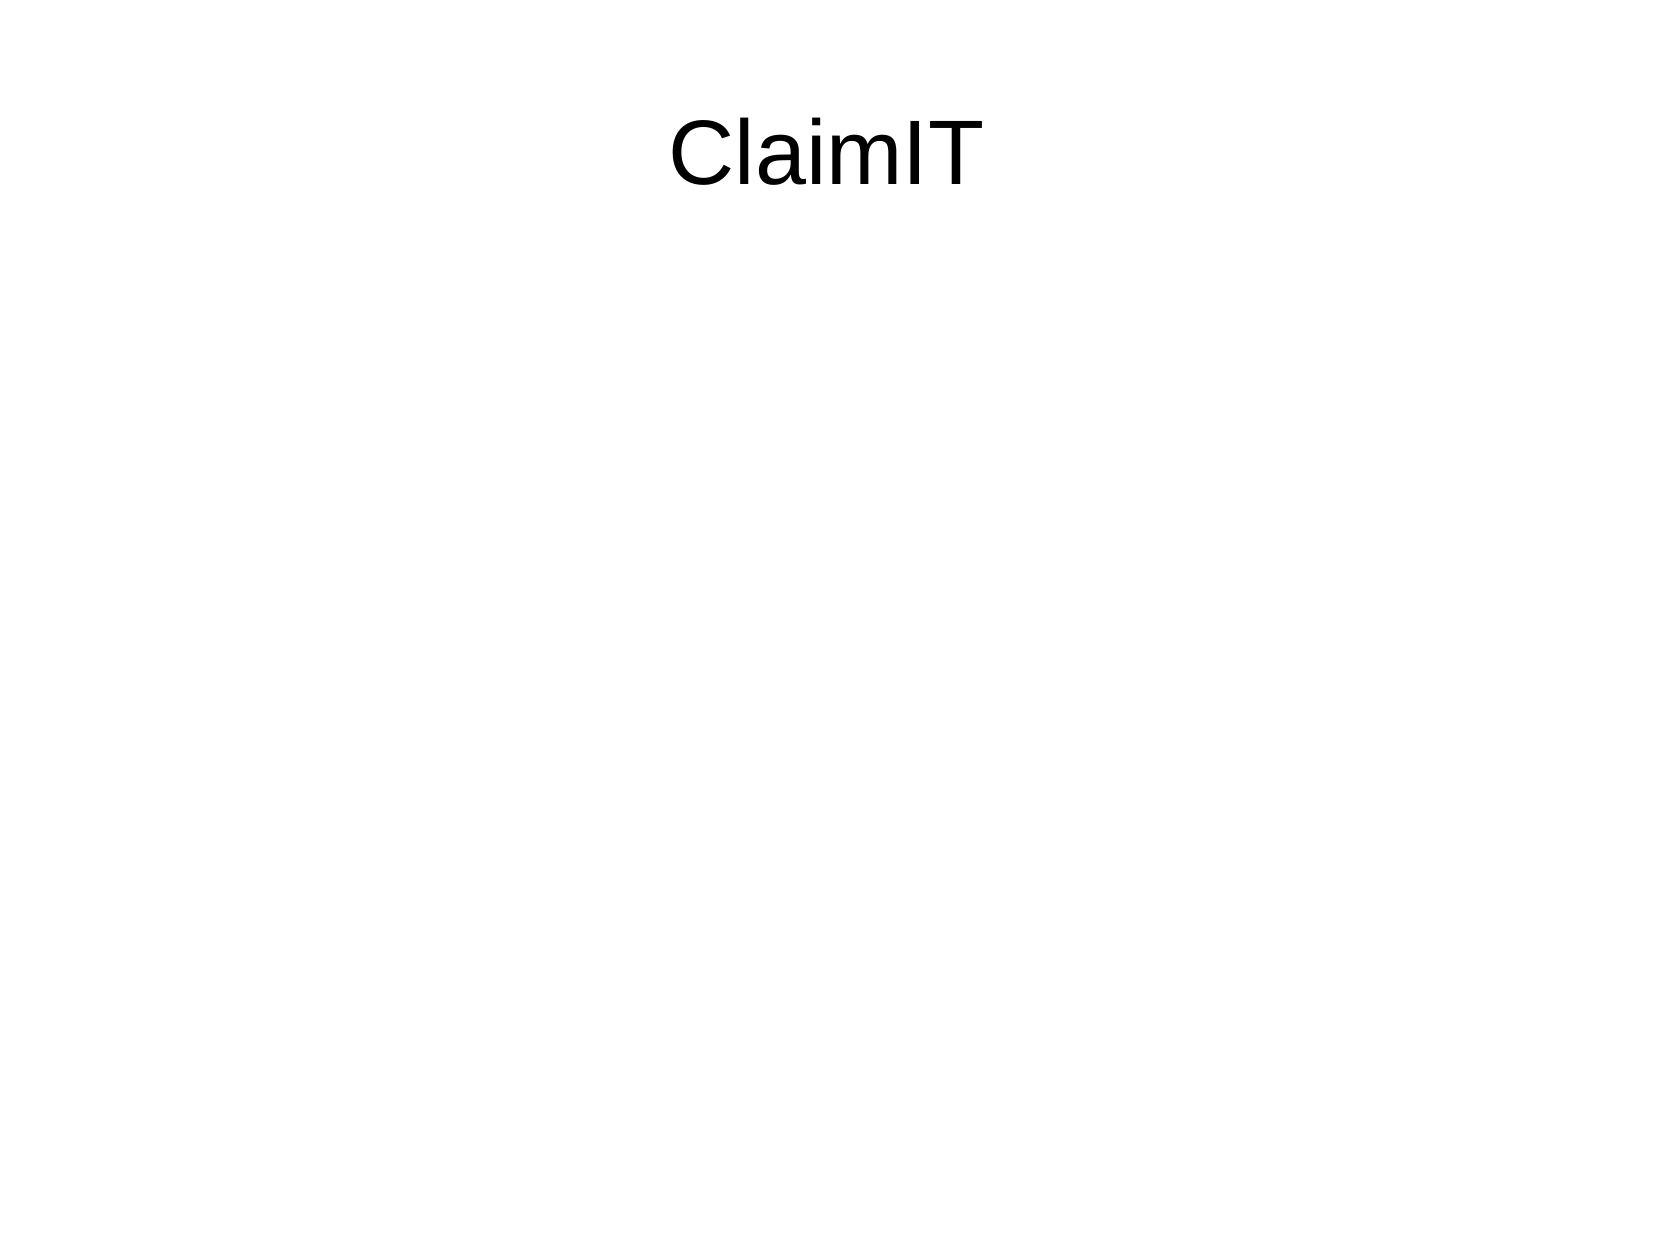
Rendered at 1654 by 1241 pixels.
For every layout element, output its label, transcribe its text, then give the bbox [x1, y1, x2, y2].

title ClaimIT [82, 49, 1571, 257]
